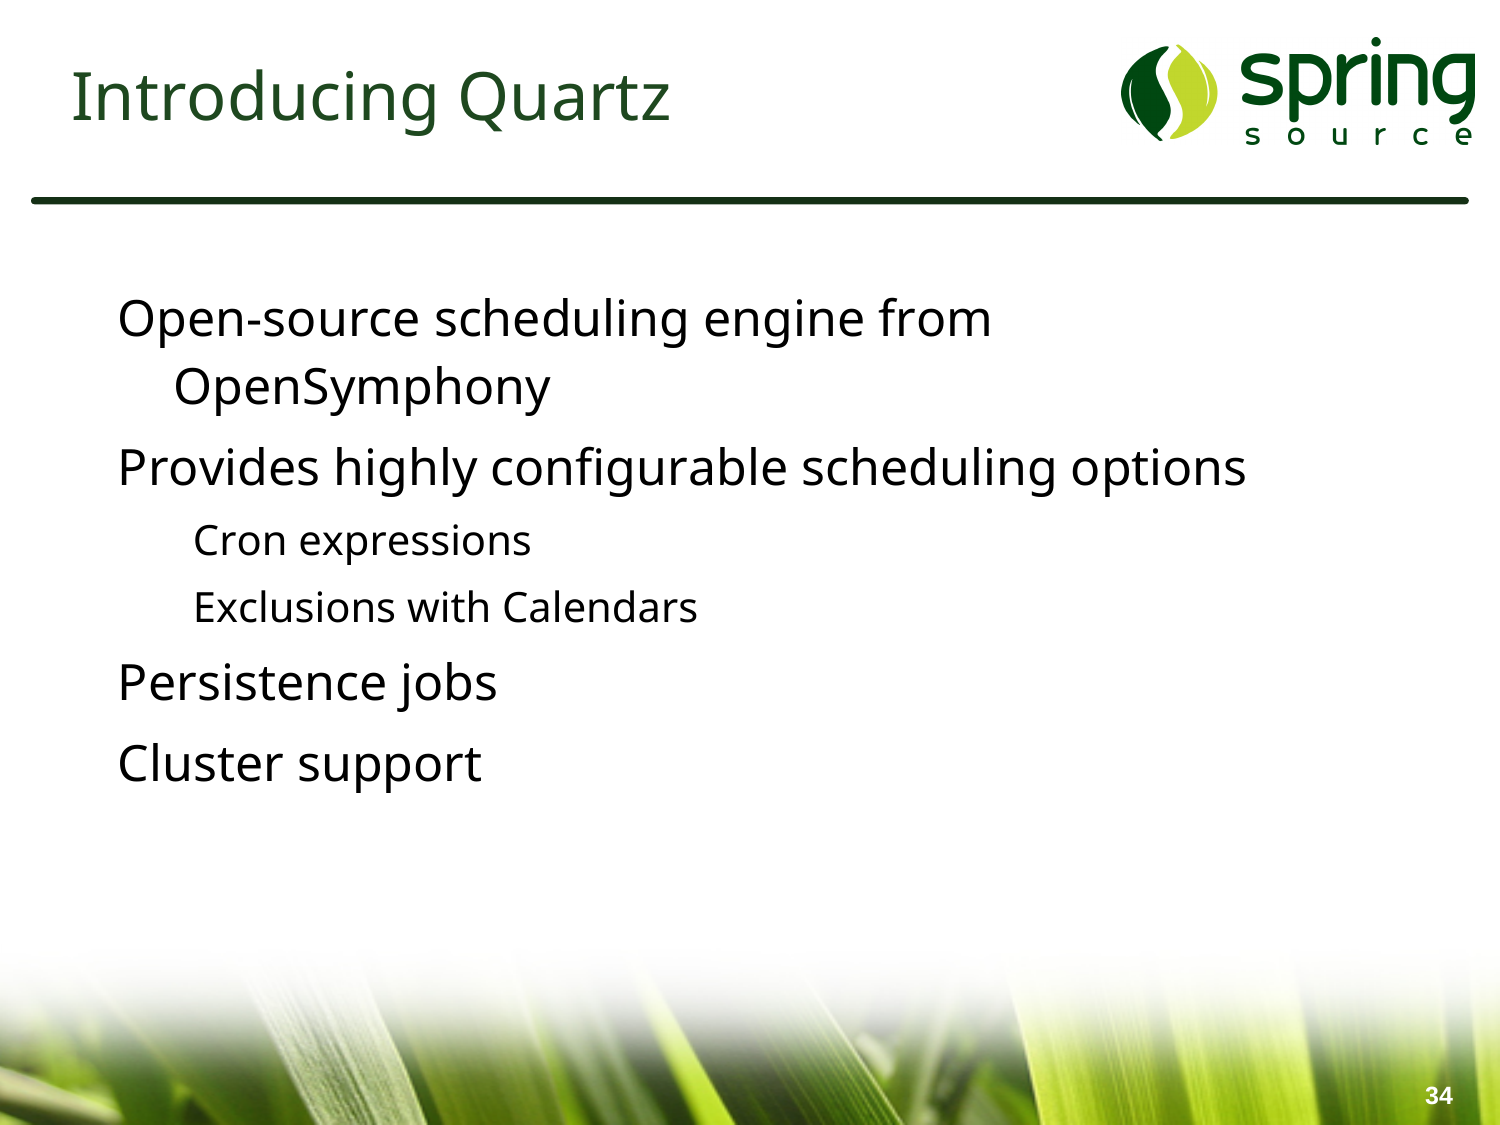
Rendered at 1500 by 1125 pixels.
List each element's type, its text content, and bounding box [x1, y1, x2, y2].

picture [0, 944, 1500, 1125]
list Open-source scheduling engine from OpenSymphony Provides highly configurable scheduling options Cron expressions Exclusions with Calendars Persistence jobs Cluster support [103, 275, 1394, 938]
title Introducing Quartz [56, 13, 1089, 176]
picture [1121, 37, 1475, 145]
